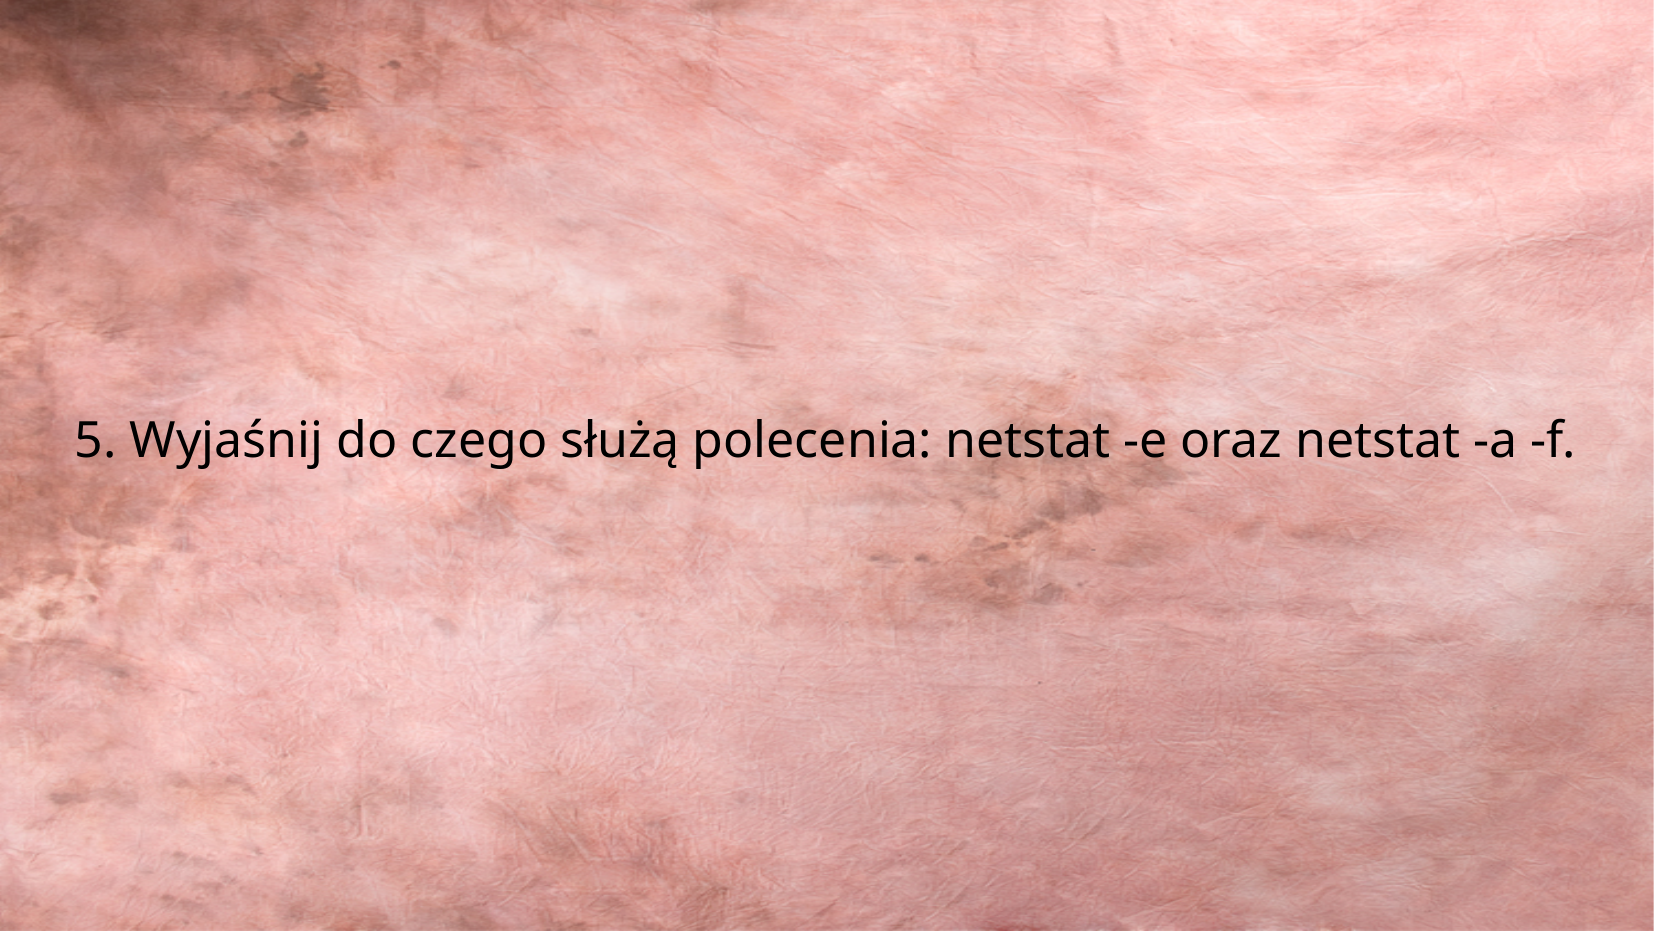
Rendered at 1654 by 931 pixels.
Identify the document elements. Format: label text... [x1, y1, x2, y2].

picture [0, 0, 1654, 931]
title 5. Wyjaśnij do czego służą polecenia: netstat -e oraz netstat -a -f. [15, 360, 1651, 516]
